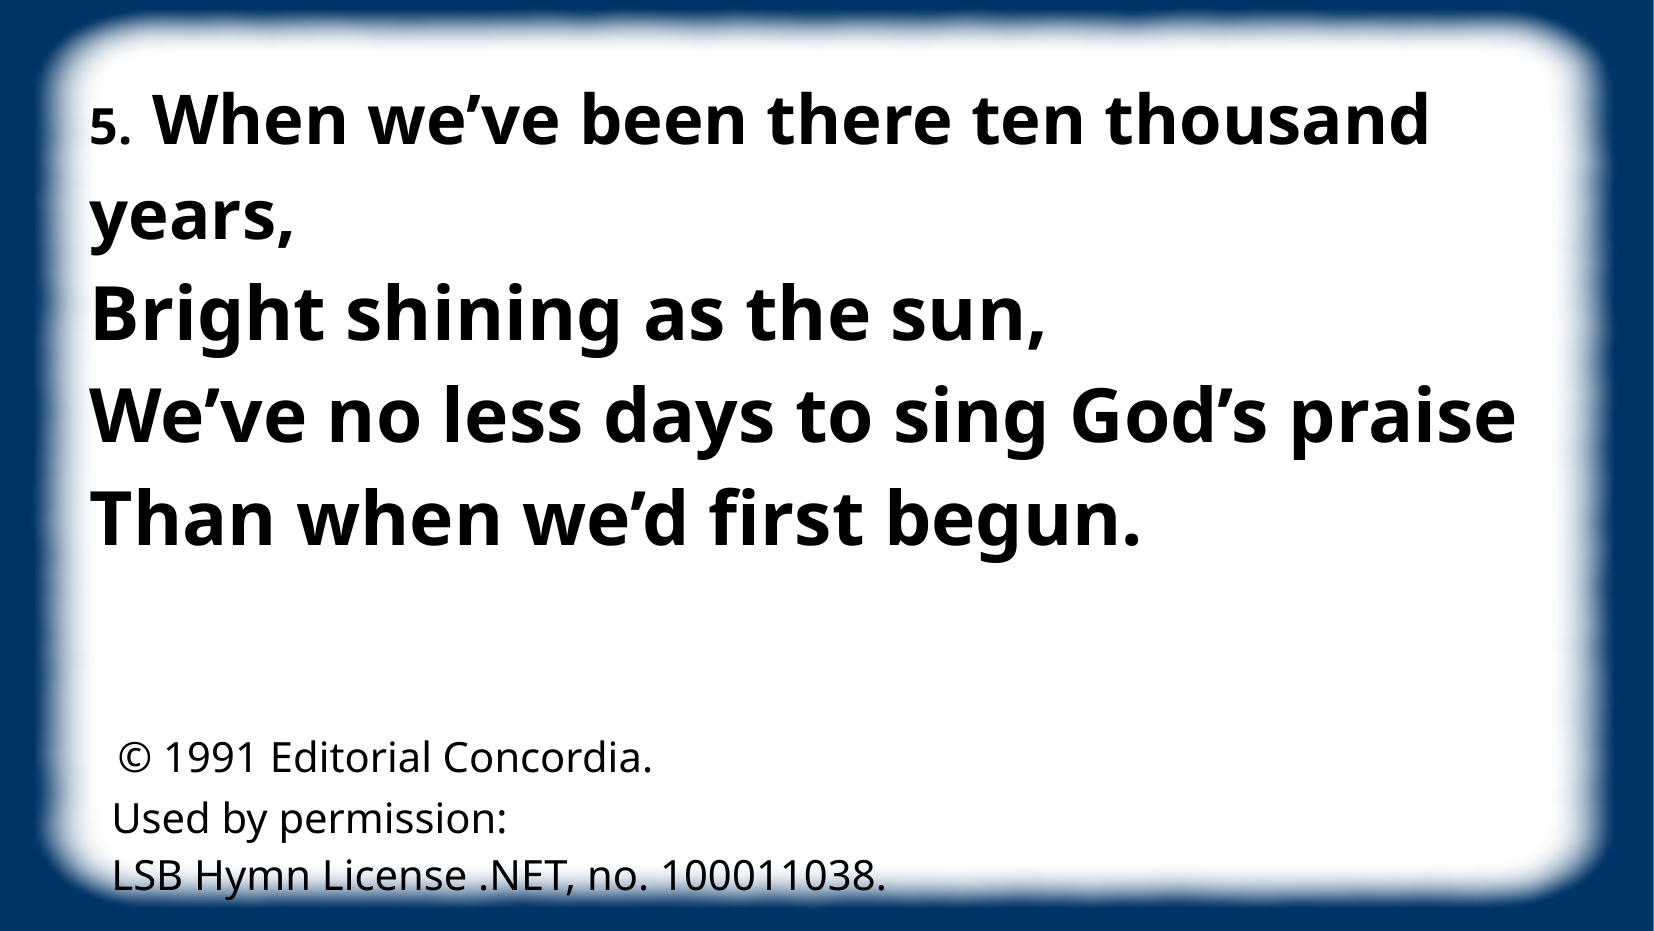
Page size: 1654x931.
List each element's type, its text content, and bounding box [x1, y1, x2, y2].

text_box 5. When we’ve been there ten thousand years, Bright shining as the sun, We’ve no less days to sing God’s praise Than when we’d first begun. © 1991 Editorial Concordia. Used by permission: LSB Hymn License .NET, no. 100011038. [75, 56, 1591, 852]
picture [0, 0, 1654, 931]
